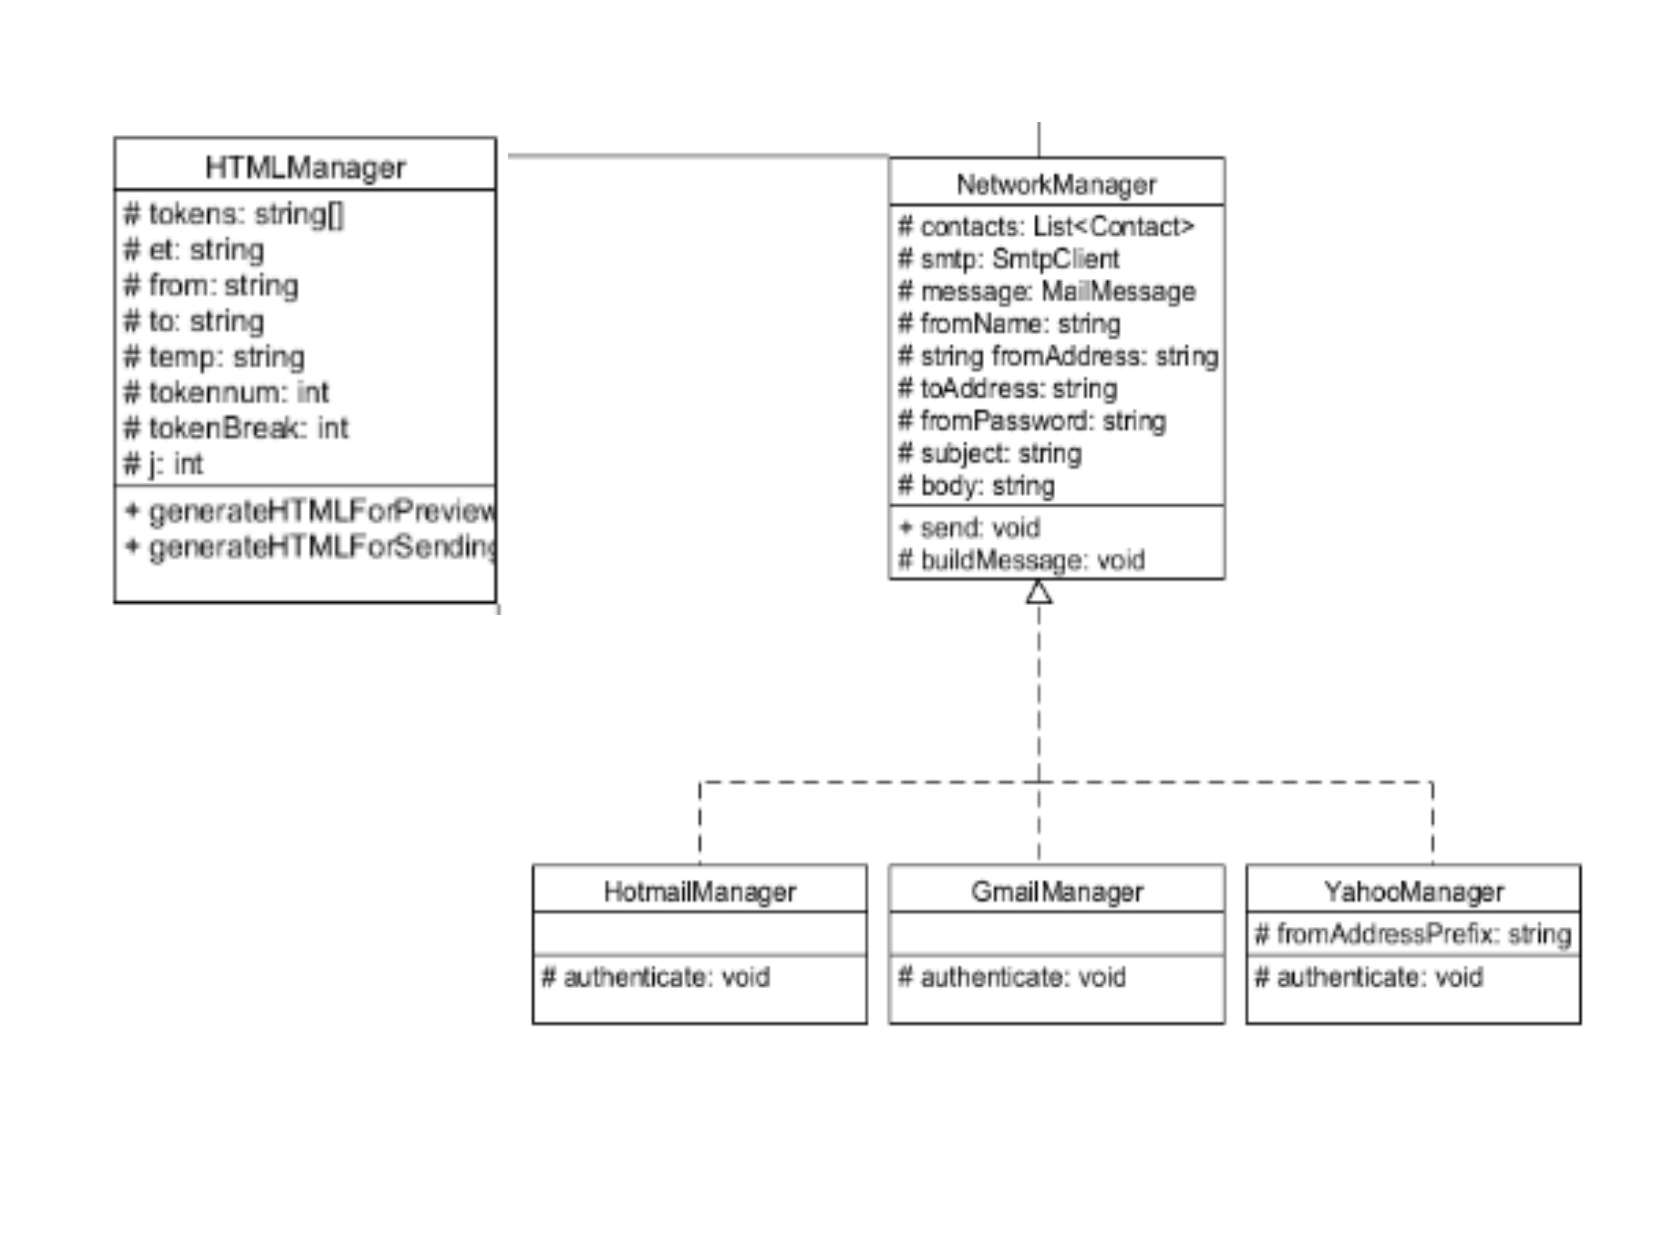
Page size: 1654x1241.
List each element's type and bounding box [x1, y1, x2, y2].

picture [105, 122, 1591, 1036]
